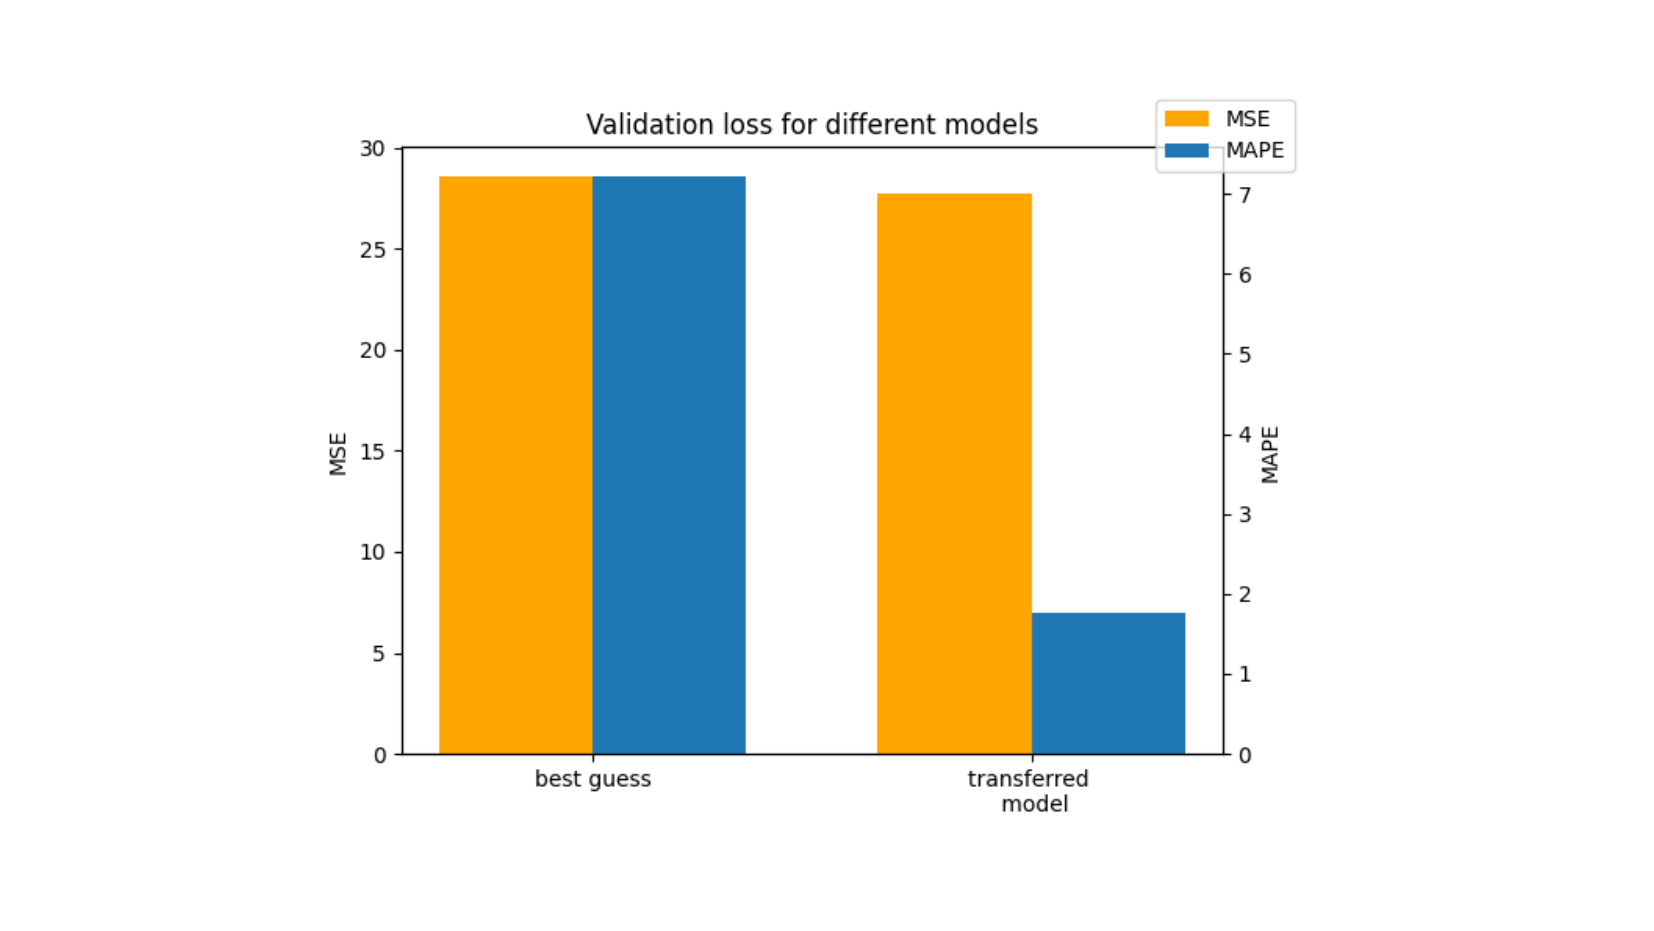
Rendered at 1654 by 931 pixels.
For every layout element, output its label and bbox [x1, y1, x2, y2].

picture [305, 89, 1306, 840]
